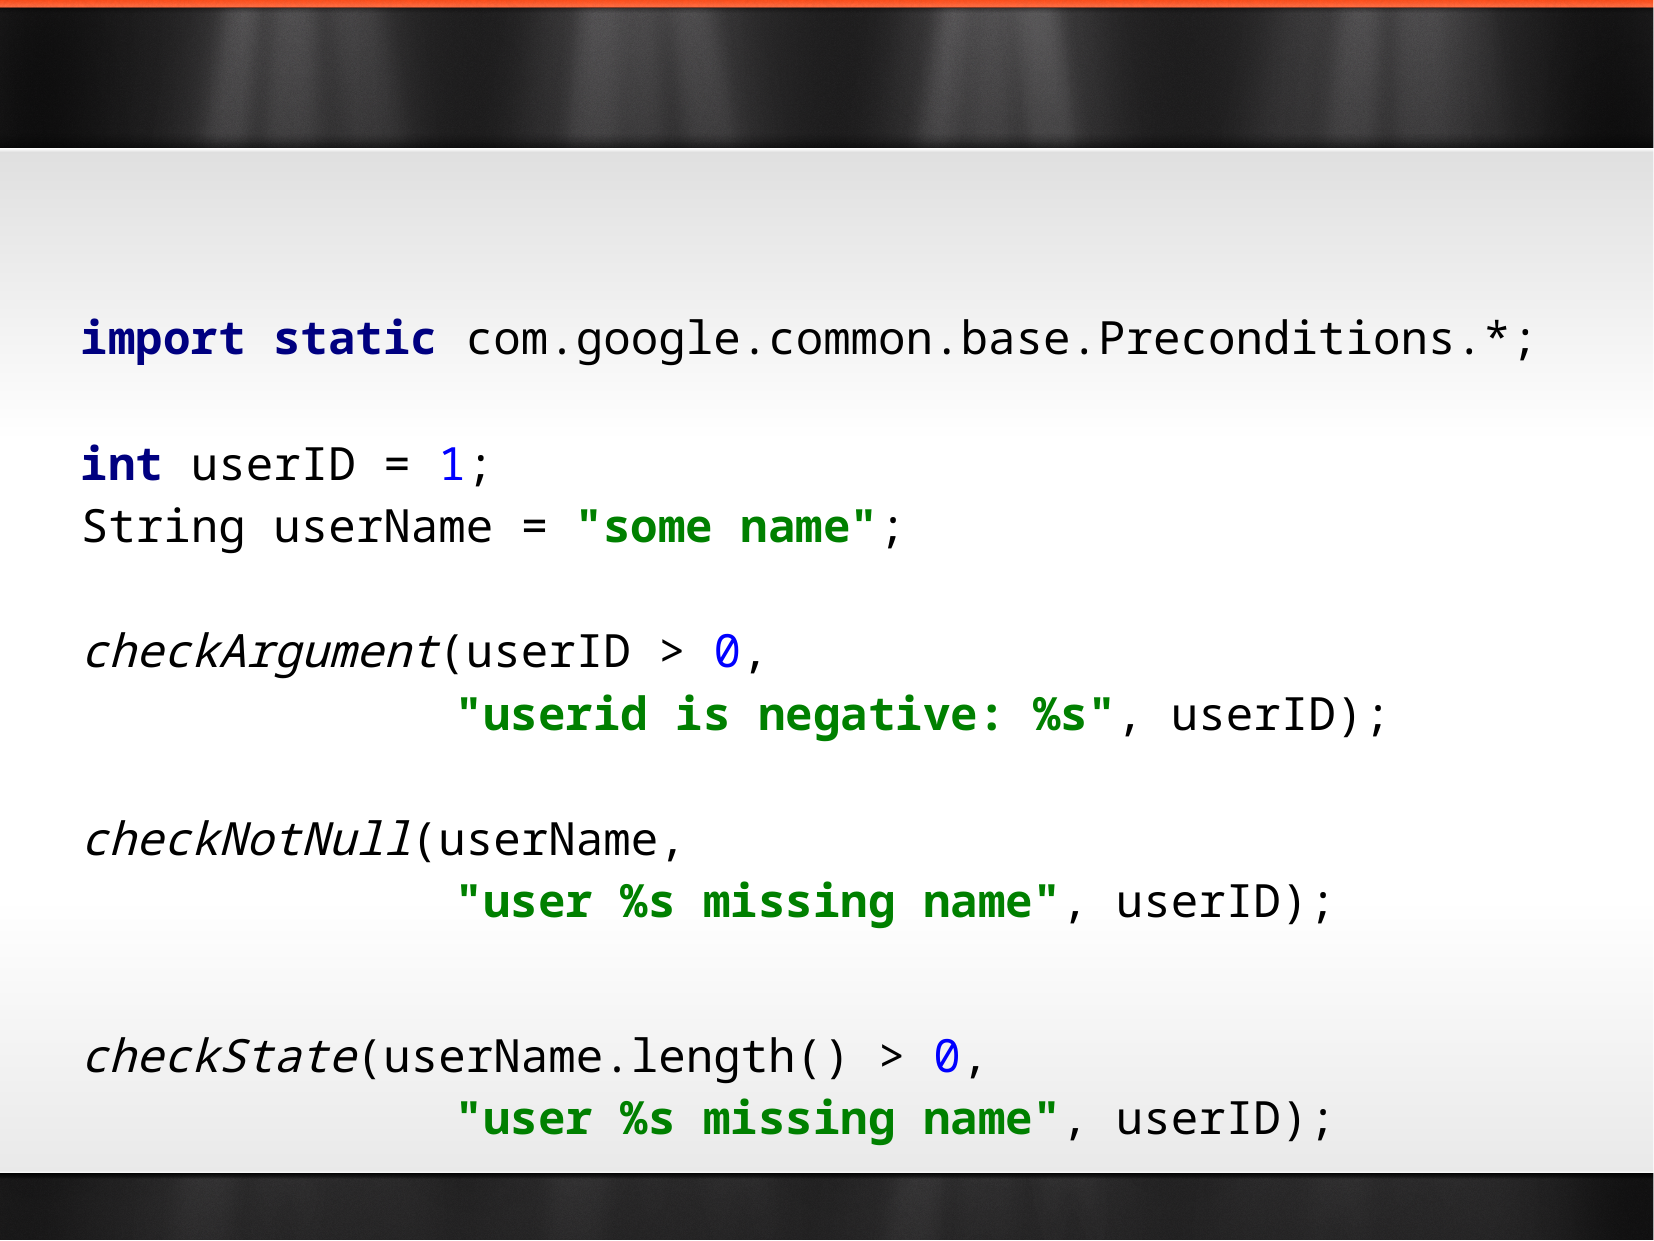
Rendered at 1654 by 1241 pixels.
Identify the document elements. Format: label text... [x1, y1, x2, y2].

picture [1123, 1125, 1134, 1131]
subtitle import static com.google.common.base.Preconditions.*; int userID = 1; String userName = "some name"; checkArgument(userID > 0, "userid is negative: %s", userID); checkNotNull(userName, "user %s missing name", userID); checkState(userName.length() > 0, "user %s missing name", userID); [80, 305, 1654, 1125]
picture [1260, 1125, 1273, 1130]
picture [0, 0, 1654, 1240]
